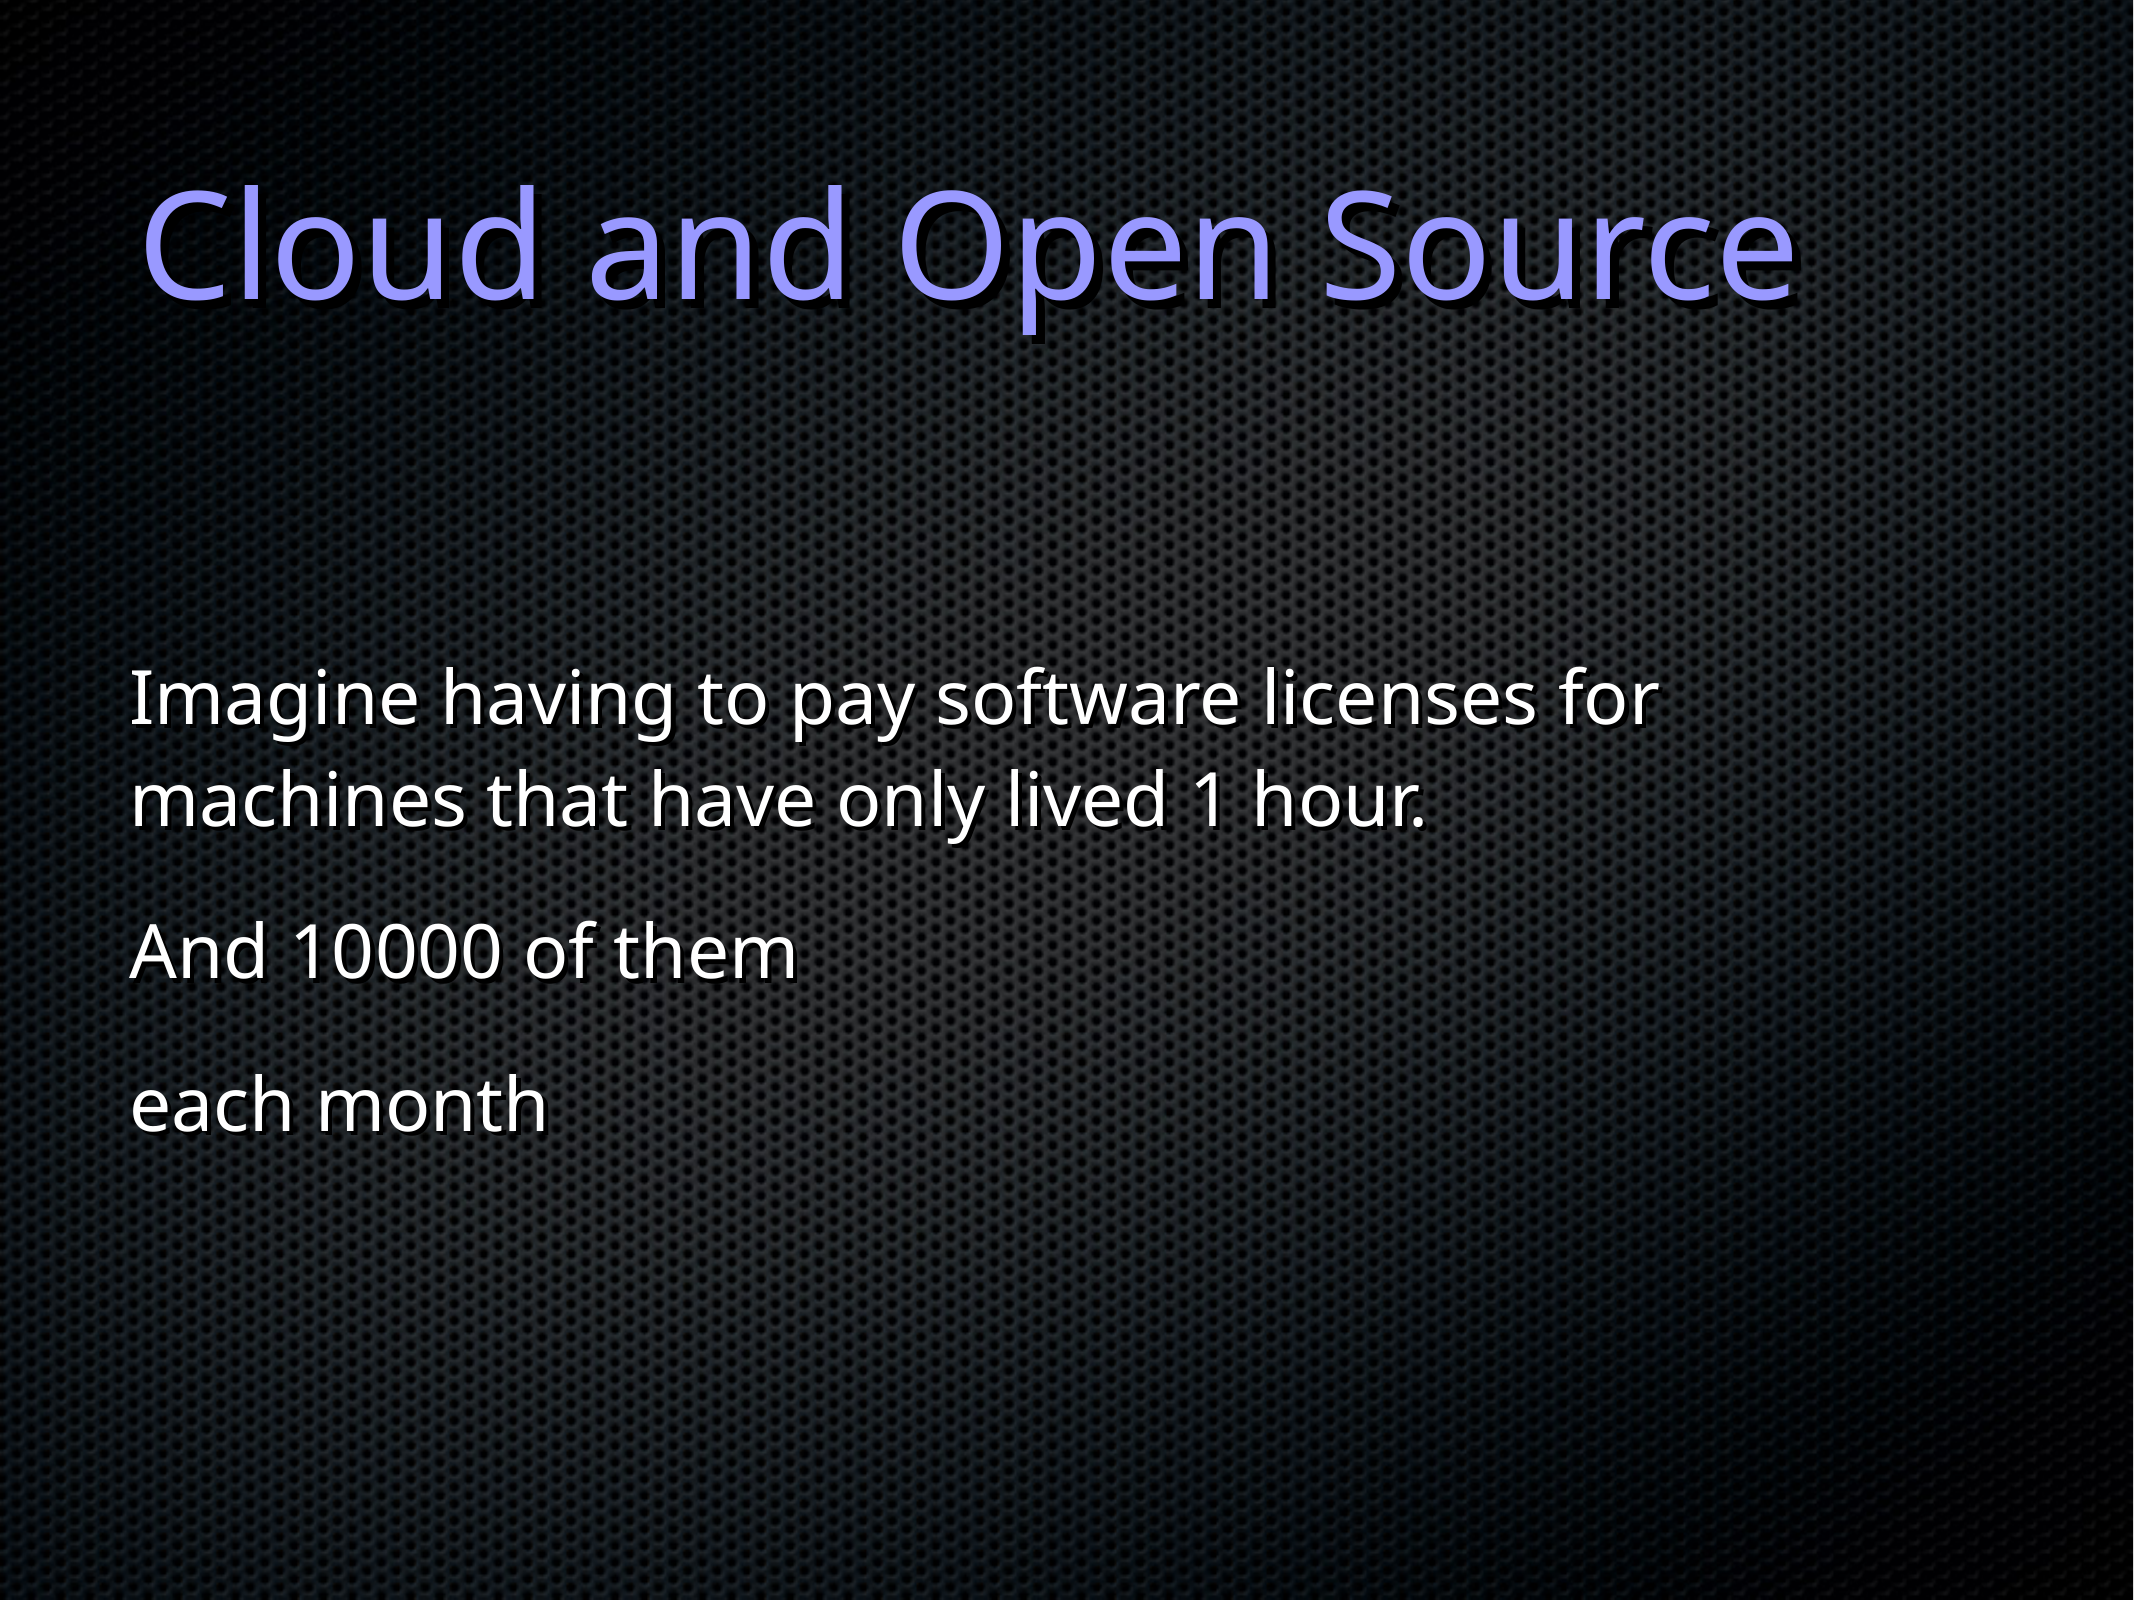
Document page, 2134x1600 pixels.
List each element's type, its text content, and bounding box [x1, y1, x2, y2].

subtitle Imagine having to pay software licenses for machines that have only lived 1 hour. And 10000 of them each month [129, 420, 2005, 1529]
title Cloud and Open Source [129, 33, 2005, 420]
picture [0, 0, 2134, 1600]
